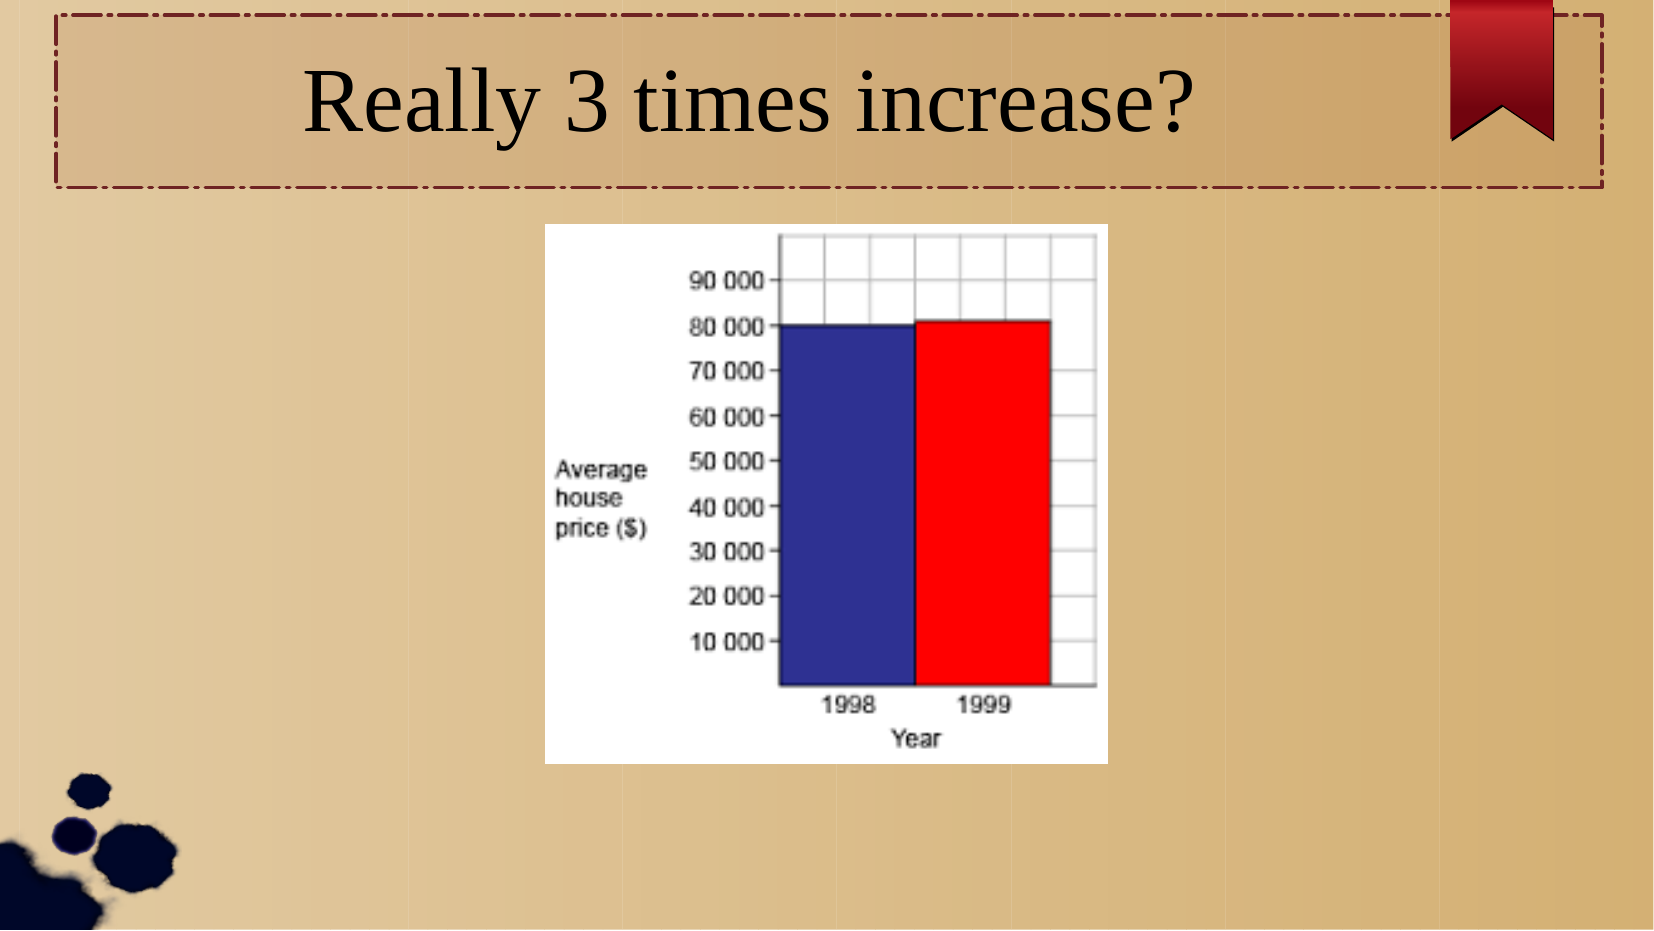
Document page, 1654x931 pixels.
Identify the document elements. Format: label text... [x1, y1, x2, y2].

title Really 3 times increase? [59, 11, 1441, 189]
picture [545, 224, 1108, 764]
